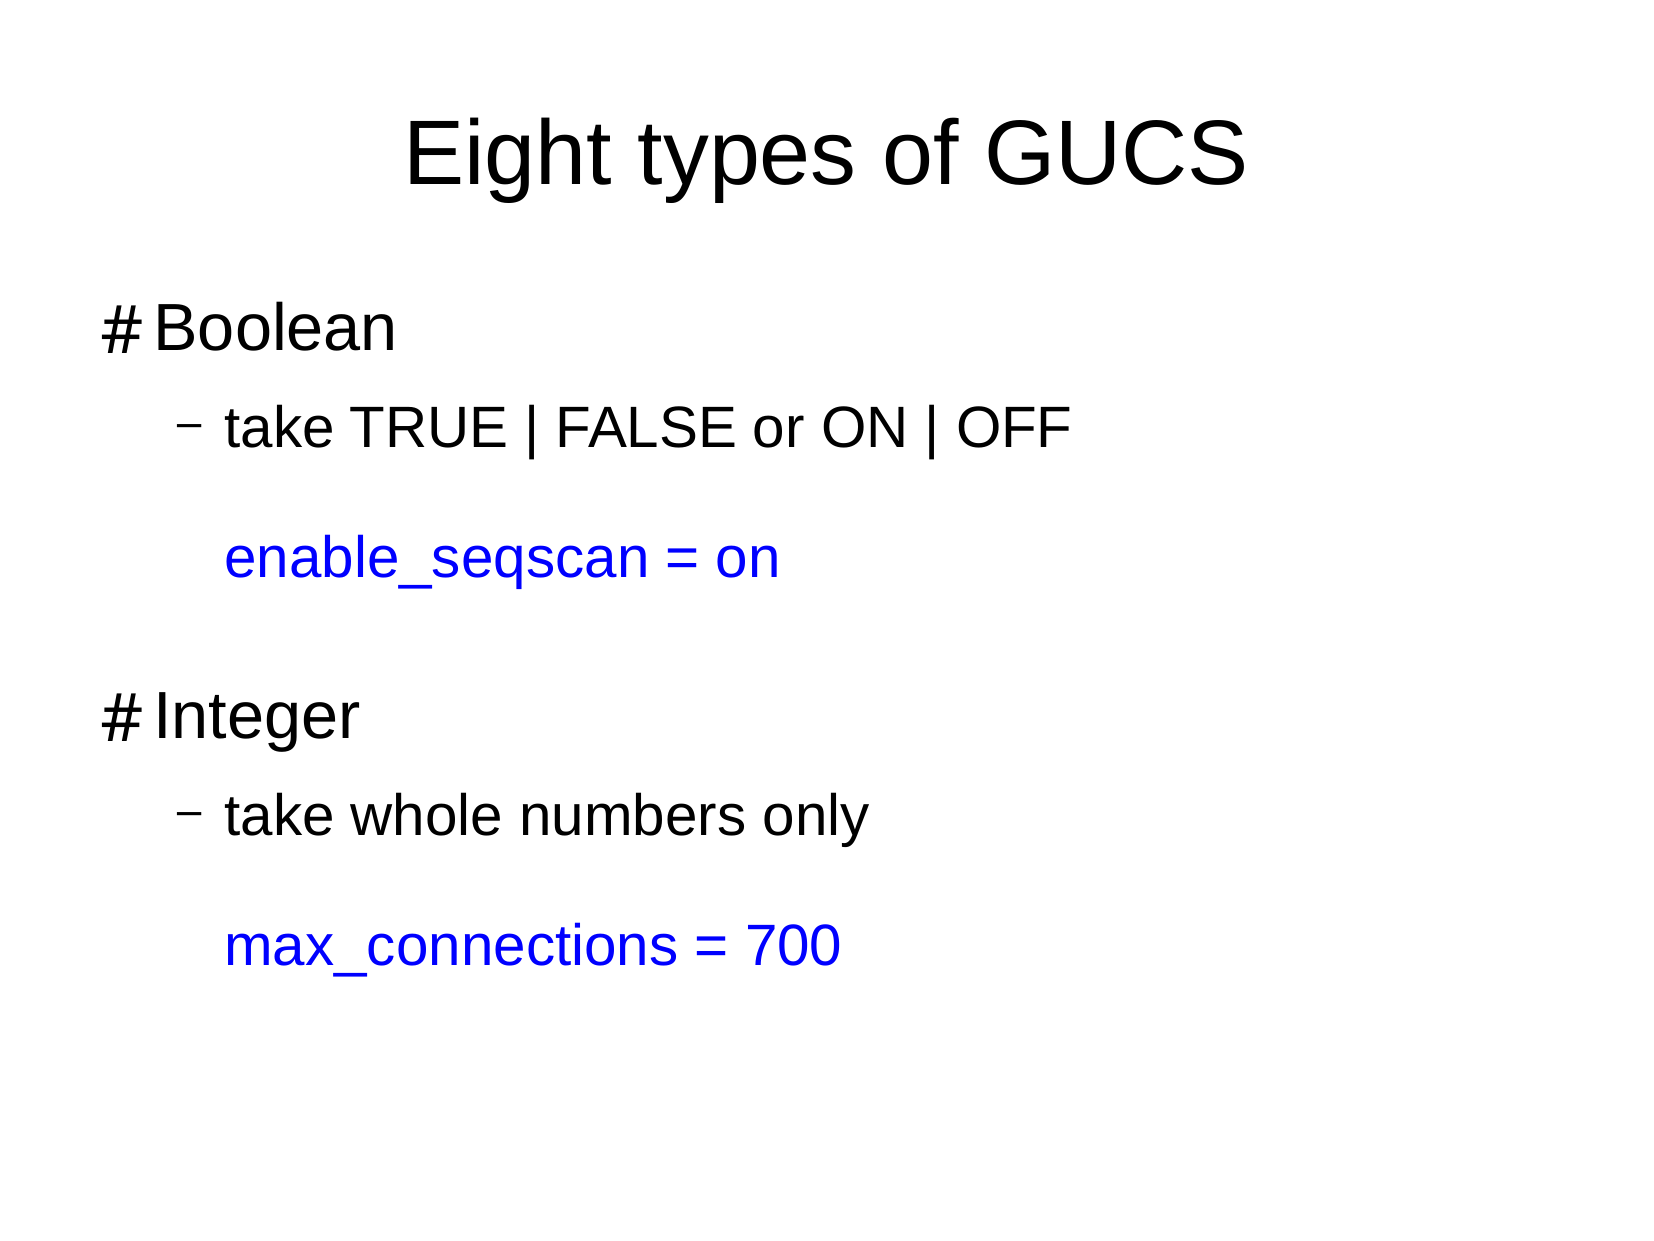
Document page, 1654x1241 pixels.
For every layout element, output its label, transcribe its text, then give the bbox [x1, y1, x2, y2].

title Eight types of GUCS [82, 49, 1571, 257]
list Boolean take TRUE | FALSE or ON | OFF enable_seqscan = on Integer take whole numbers only max_connections = 700 [82, 290, 1571, 1109]
